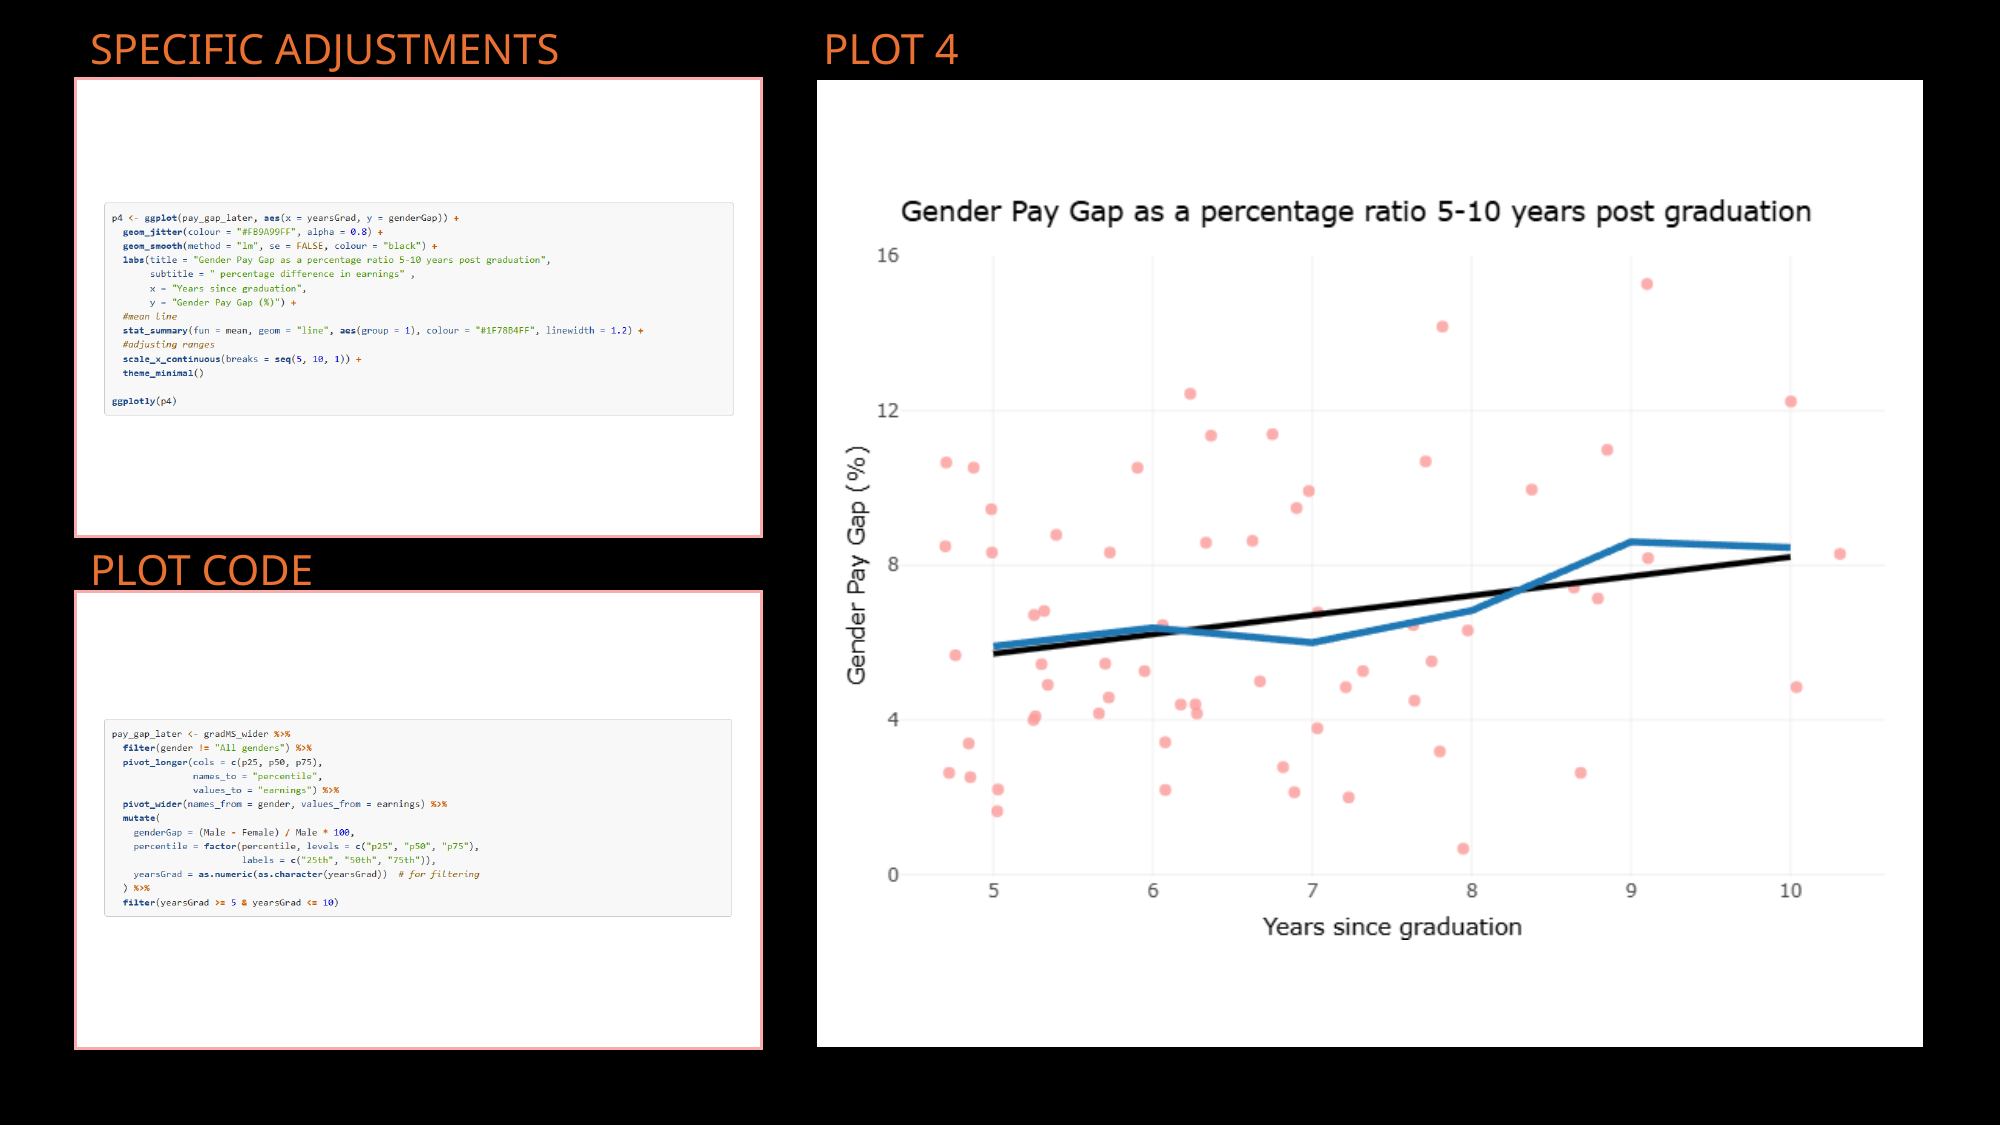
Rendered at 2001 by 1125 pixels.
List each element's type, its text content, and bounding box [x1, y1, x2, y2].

text_box SPECIFIC ADJUSTMENTS [75, 15, 659, 81]
text_box PLOT 4 [808, 15, 1192, 81]
text_box [0, 0, 2000, 1125]
picture [102, 716, 735, 919]
picture [843, 187, 1896, 940]
picture [102, 201, 735, 417]
text_box PLOT CODE [75, 536, 459, 603]
